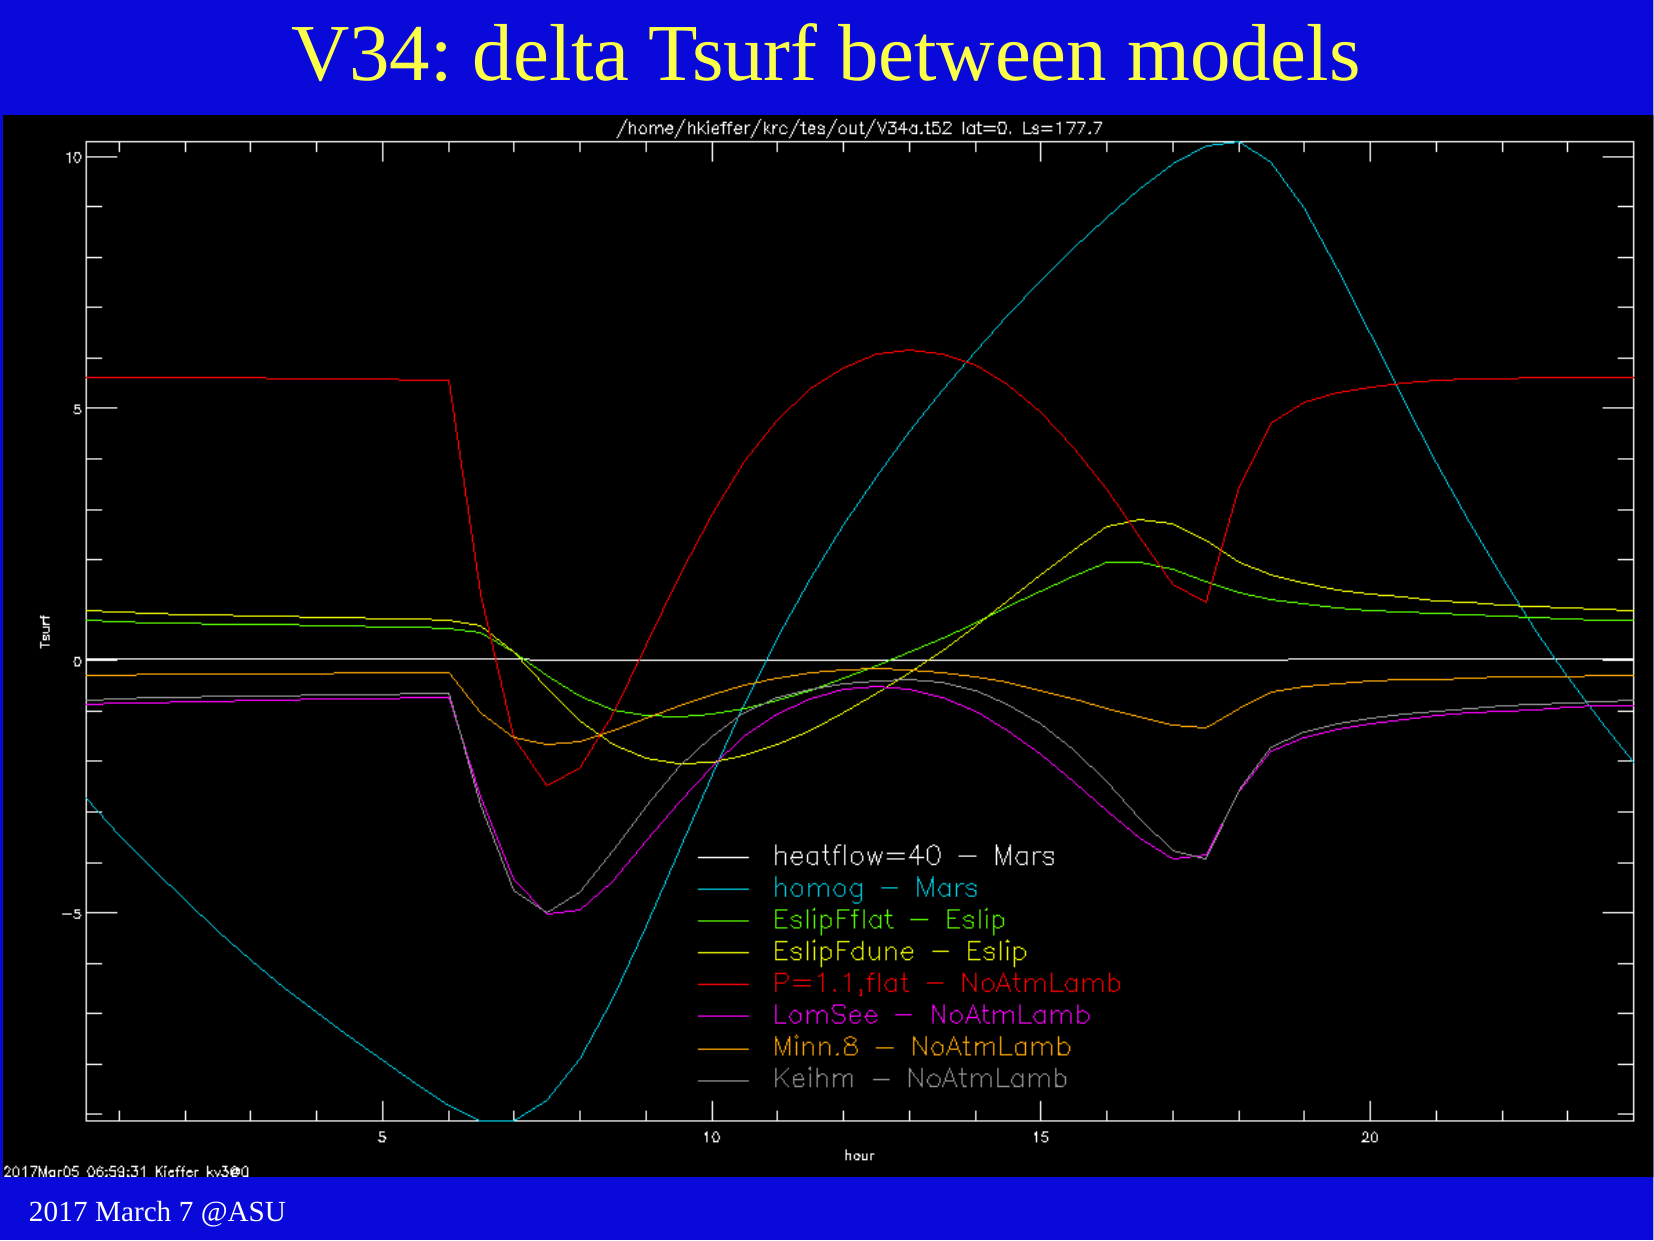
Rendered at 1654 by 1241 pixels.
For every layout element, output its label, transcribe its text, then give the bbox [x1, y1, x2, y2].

title V34: delta Tsurf between models [123, 0, 1529, 104]
picture [3, 115, 1654, 1177]
